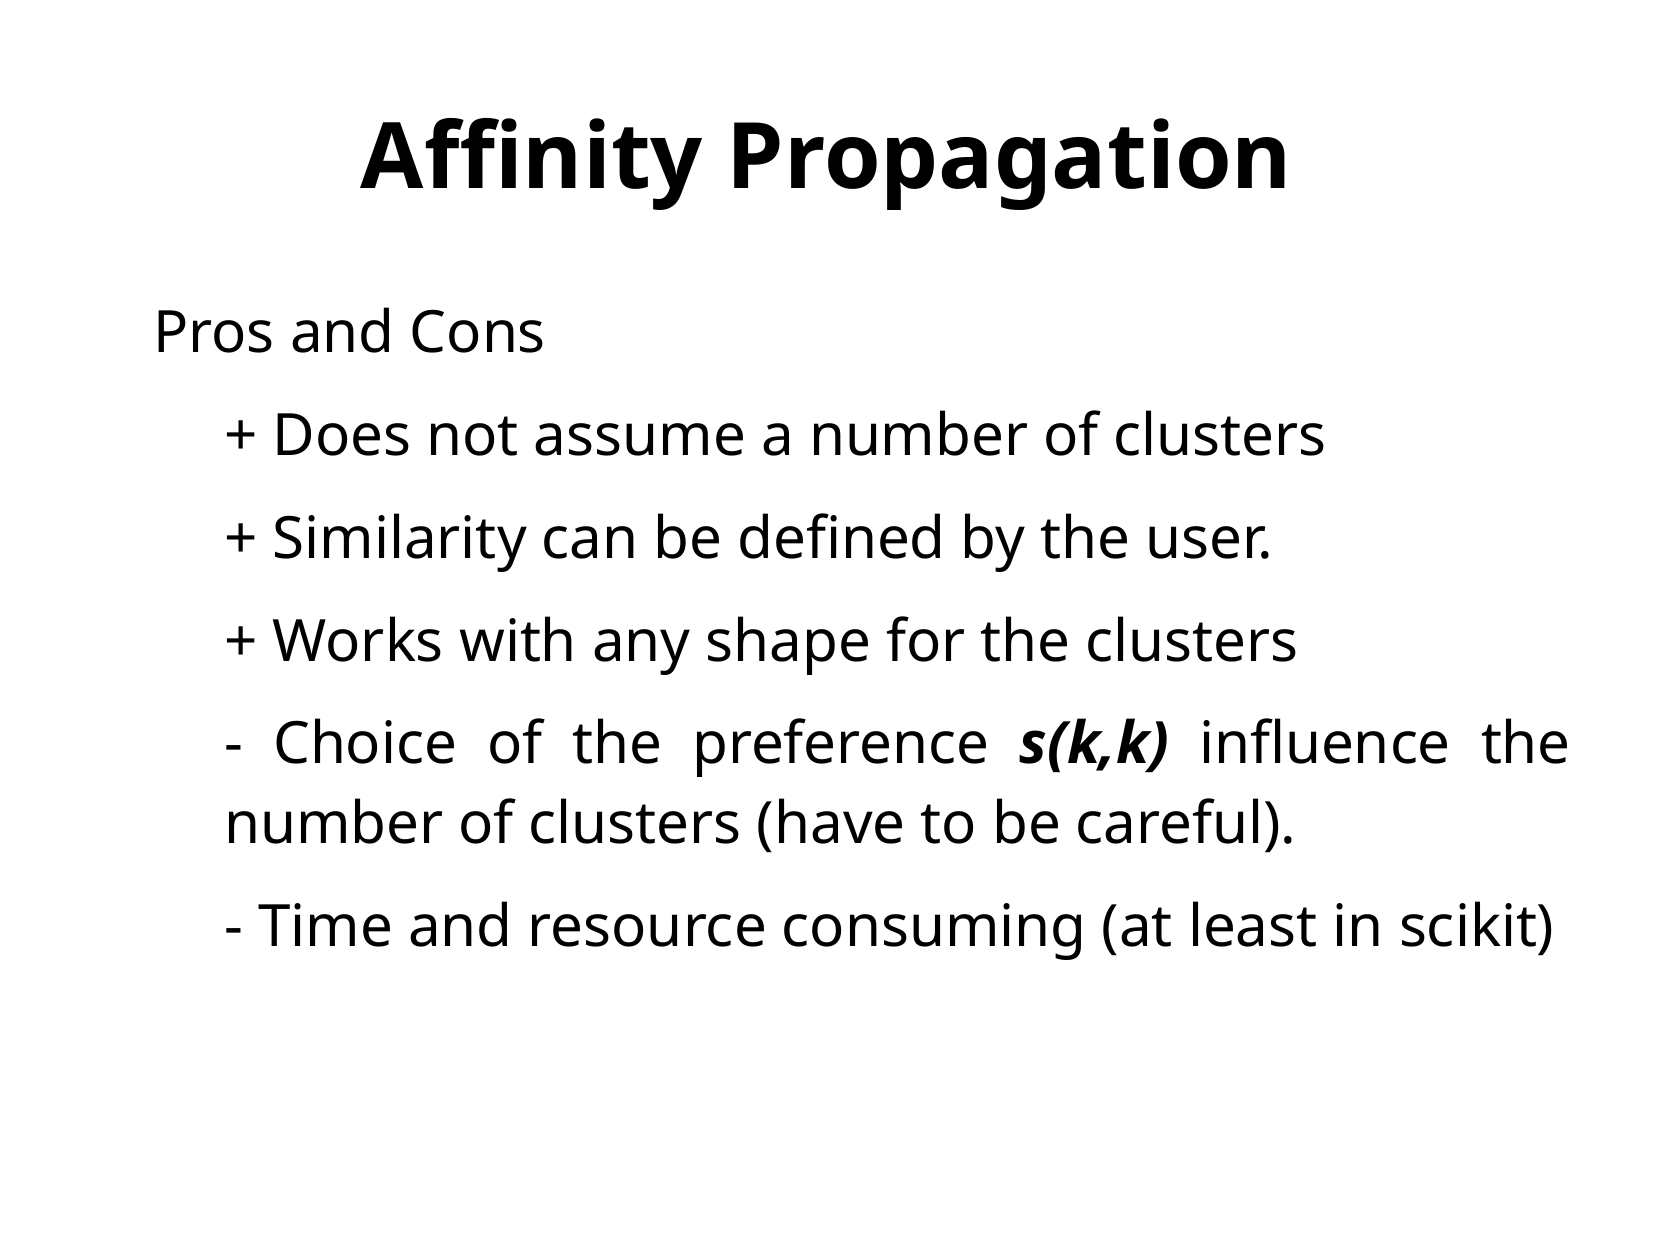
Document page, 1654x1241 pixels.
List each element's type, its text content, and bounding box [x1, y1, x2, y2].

title Affinity Propagation [82, 49, 1571, 257]
list Pros and Cons + Does not assume a number of clusters + Similarity can be defined by the user. + Works with any shape for the clusters - Choice of the preference s(k,k) influence the number of clusters (have to be careful). - Time and resource consuming (at least in scikit) [82, 290, 1571, 1126]
